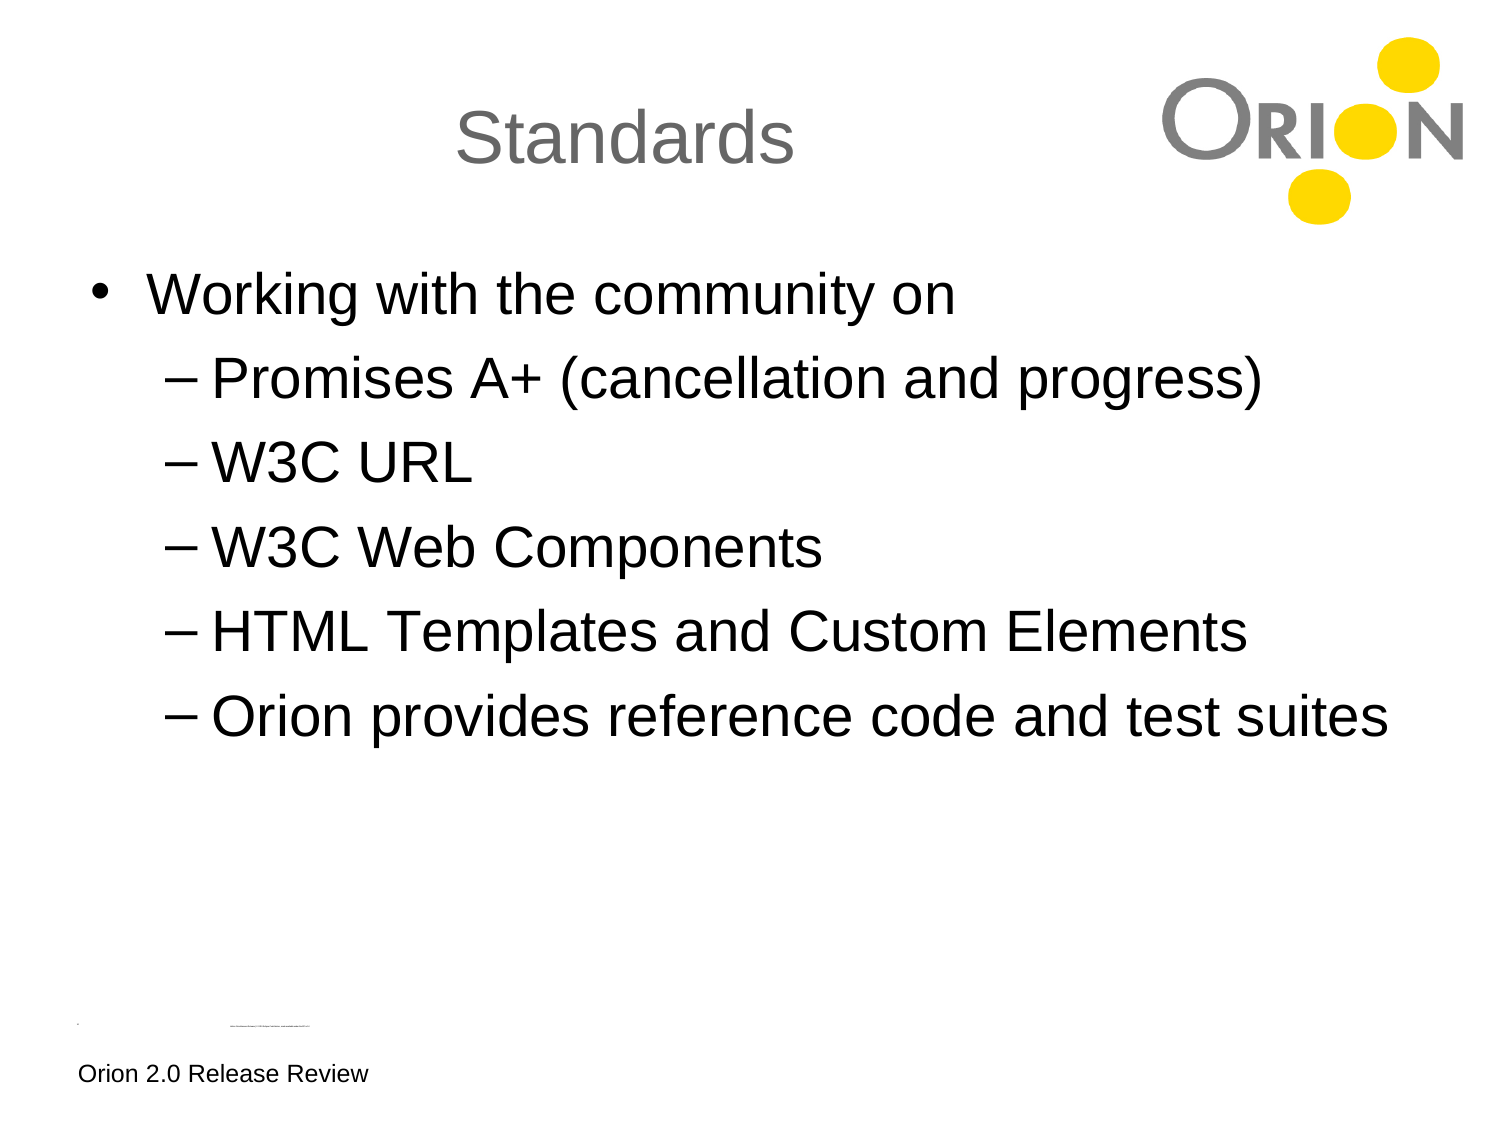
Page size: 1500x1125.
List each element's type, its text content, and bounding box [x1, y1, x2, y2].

picture [1162, 37, 1463, 225]
title Standards [74, 45, 1176, 233]
list Working with the community on Promises A+ (cancellation and progress) W3C URL W3C Web Components HTML Templates and Custom Elements Orion provides reference code and test suites [75, 262, 1500, 1006]
